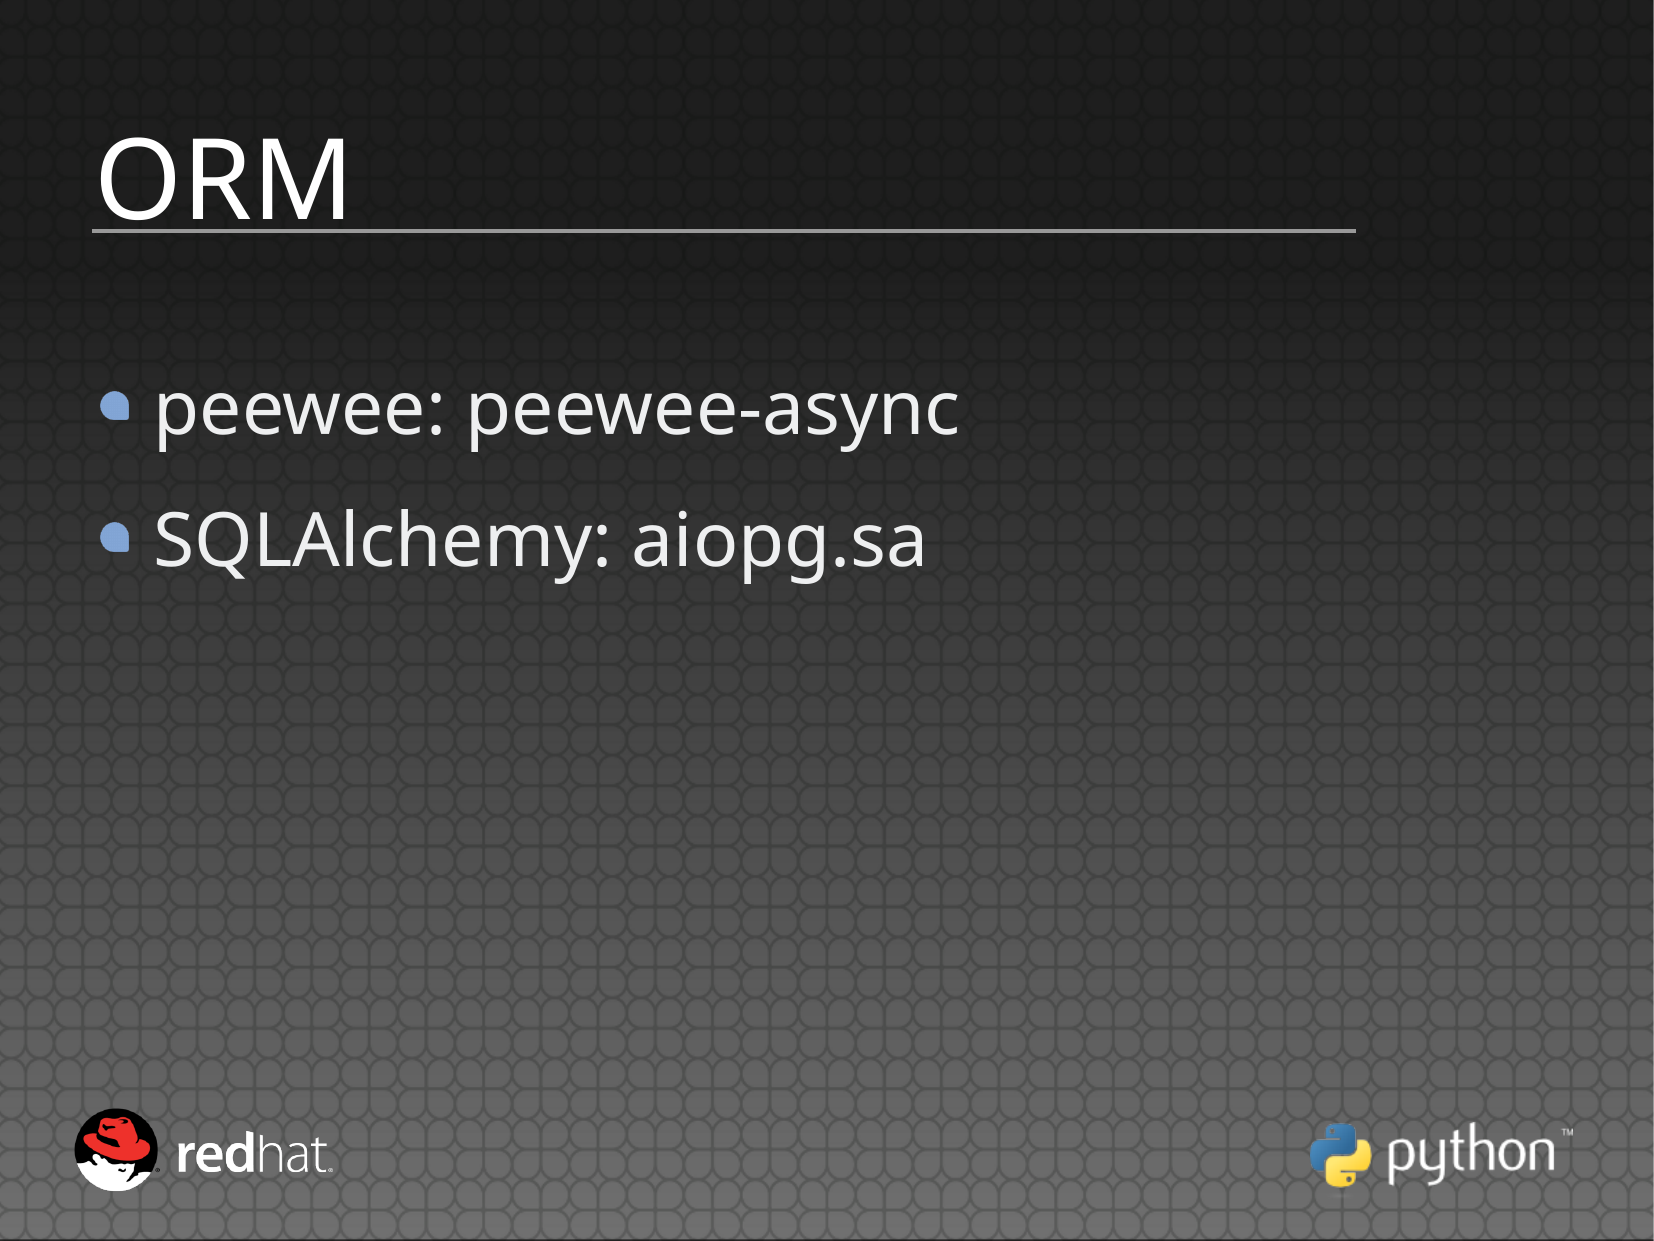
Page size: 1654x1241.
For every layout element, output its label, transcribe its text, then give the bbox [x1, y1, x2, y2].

list peewee: peewee-async SQLAlchemy: aiopg.sa [82, 354, 1571, 1094]
title ORM [94, 100, 1426, 251]
picture [0, 0, 1654, 1241]
